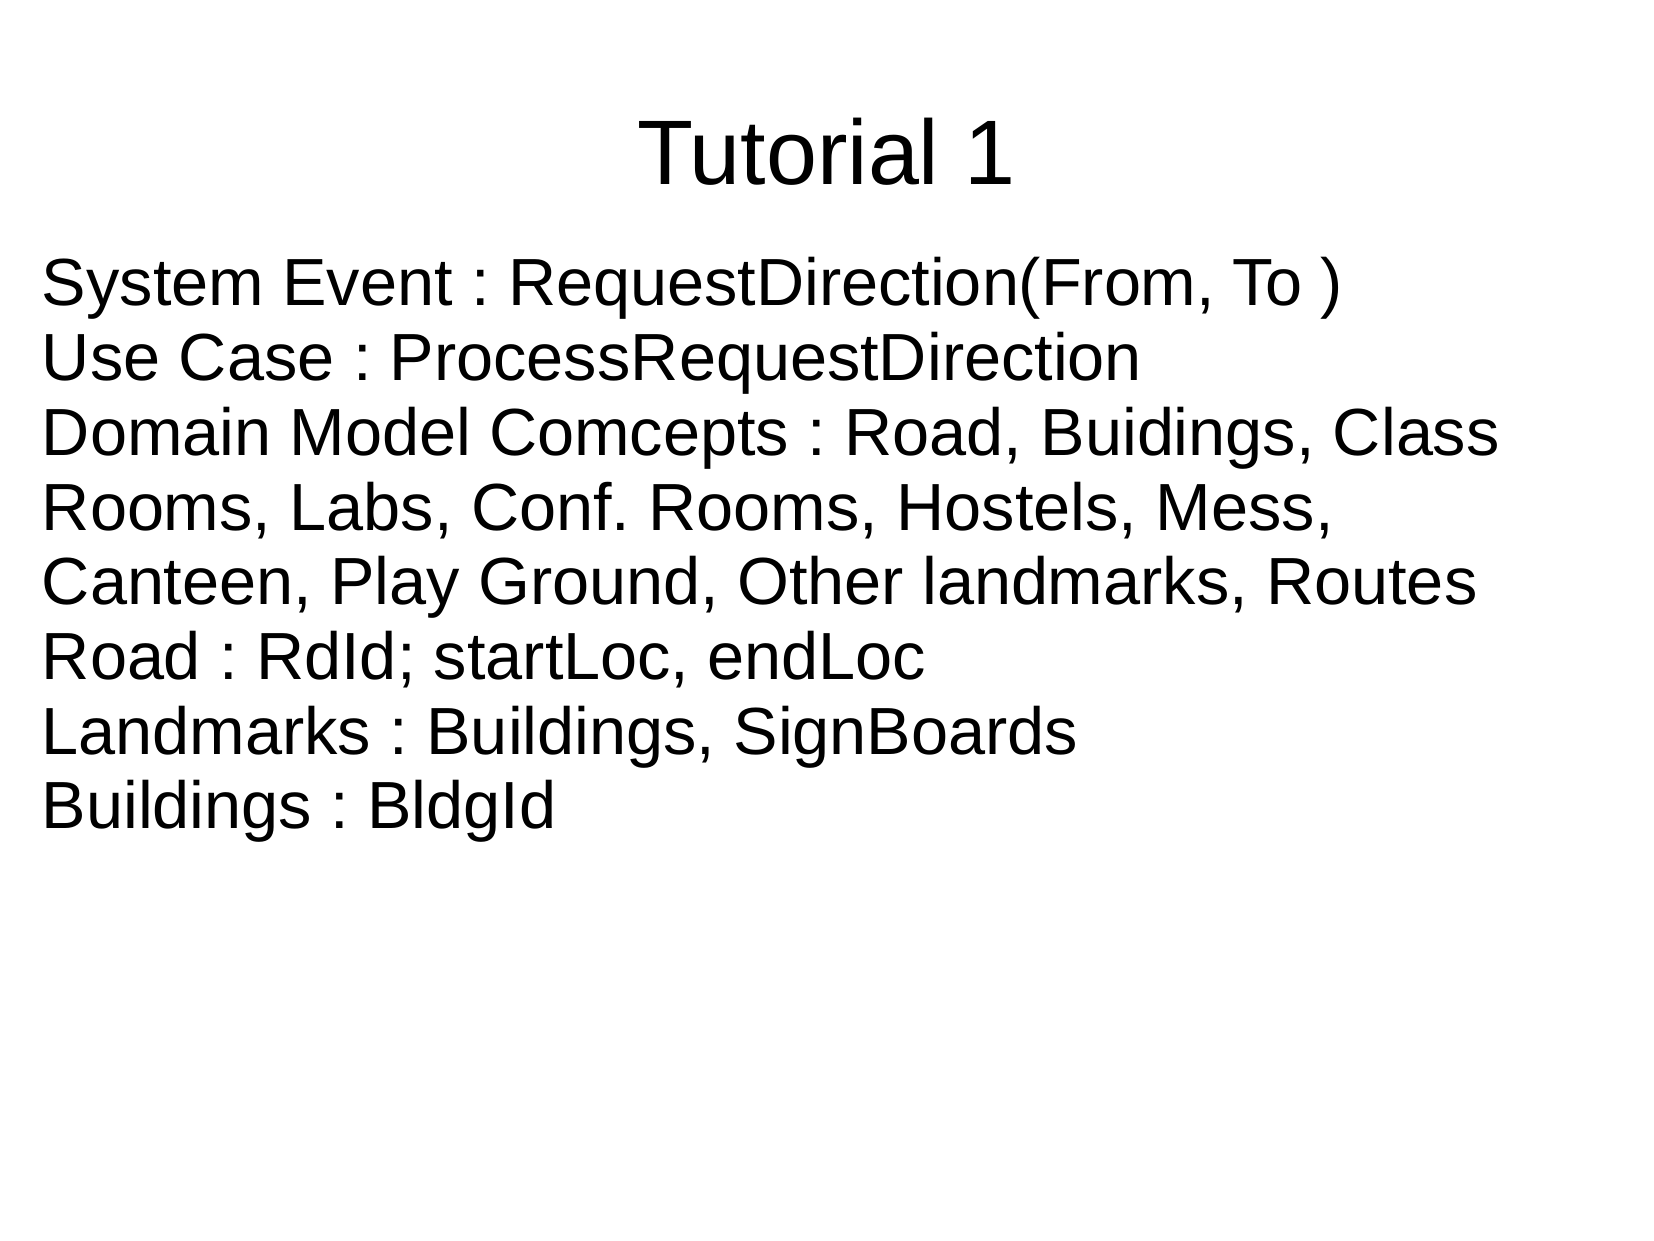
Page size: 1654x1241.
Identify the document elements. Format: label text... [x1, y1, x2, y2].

title Tutorial 1 [82, 49, 1571, 257]
subtitle System Event : RequestDirection(From, To ) Use Case : ProcessRequestDirection Domain Model Comcepts : Road, Buidings, Class Rooms, Labs, Conf. Rooms, Hostels, Mess, Canteen, Play Ground, Other landmarks, Routes Road : RdId; startLoc, endLoc Landmarks : Buildings, SignBoards Buildings : BldgId [41, 135, 1531, 954]
